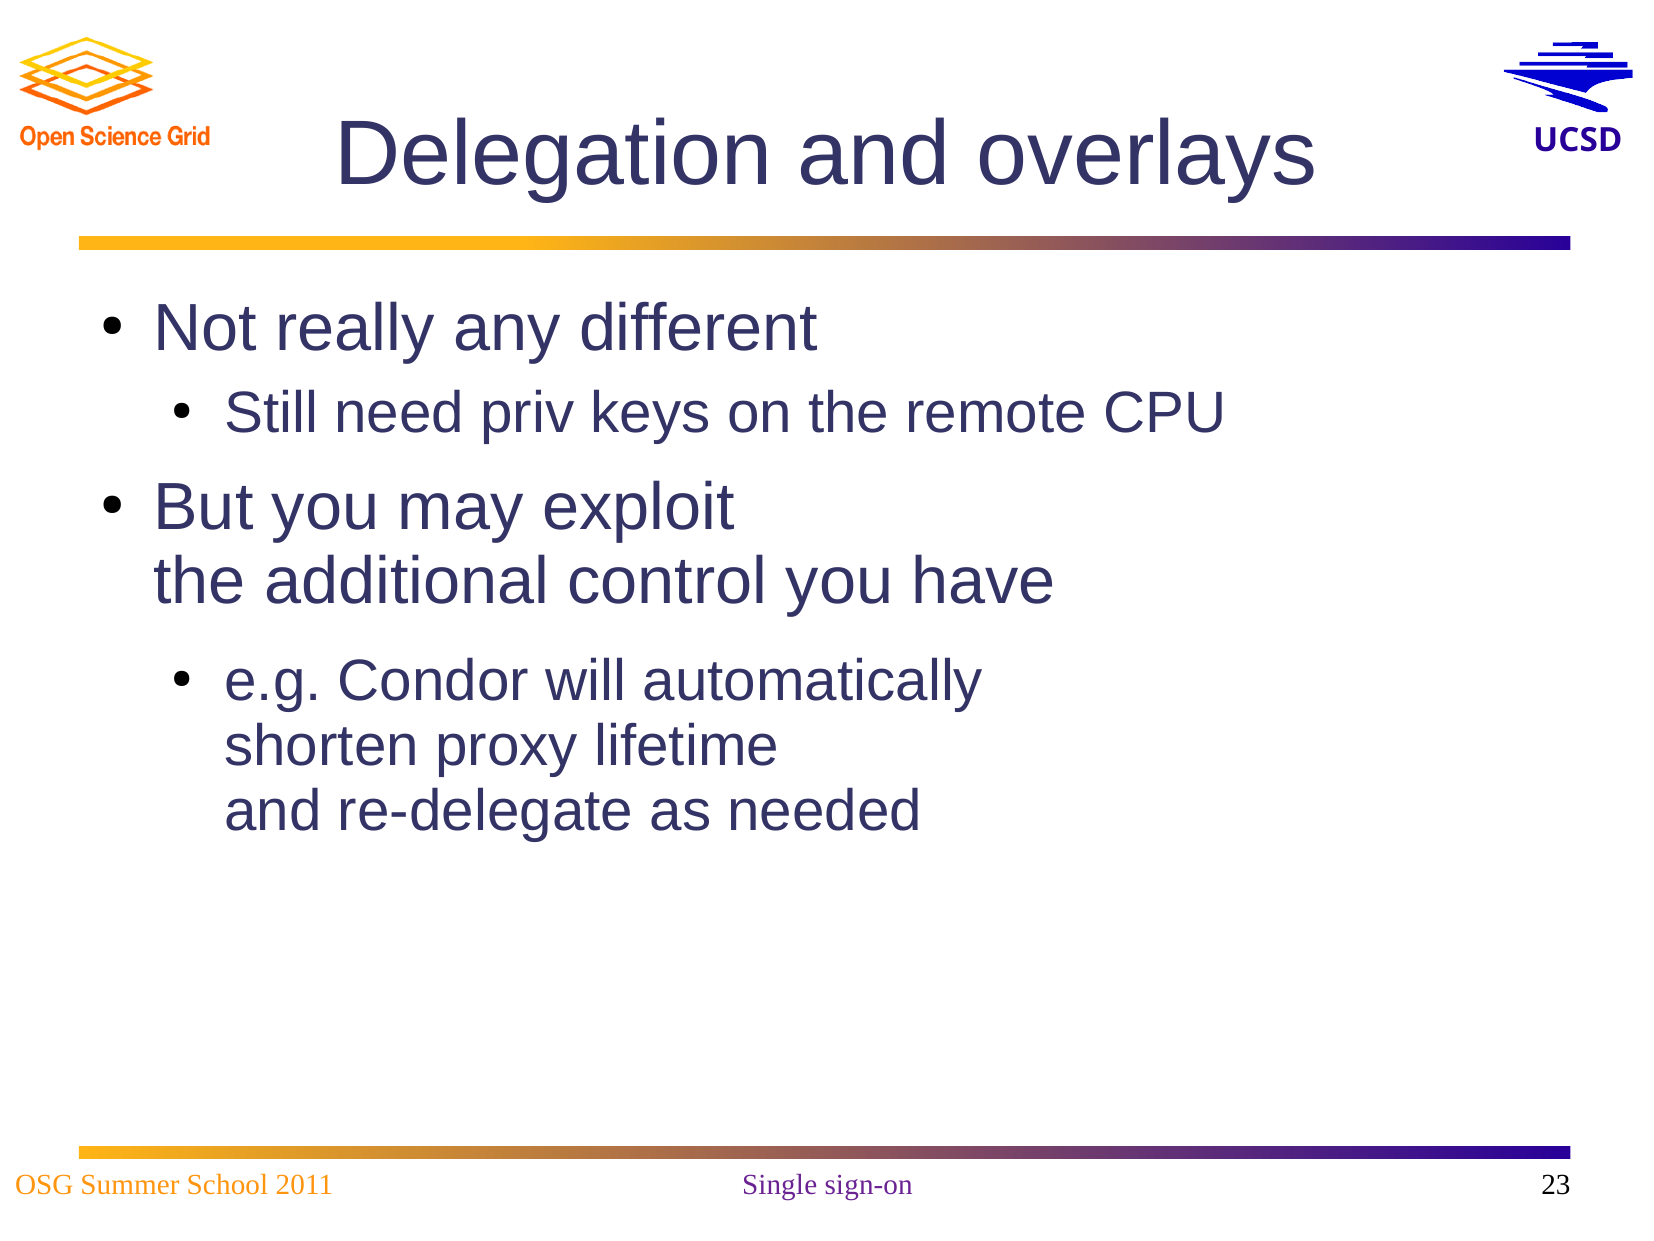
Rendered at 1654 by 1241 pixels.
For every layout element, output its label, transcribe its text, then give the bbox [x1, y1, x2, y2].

picture [1495, 42, 1637, 118]
picture [0, 14, 229, 167]
title Delegation and overlays [82, 49, 1571, 257]
list Not really any different Still need priv keys on the remote CPU But you may exploit the additional control you have e.g. Condor will automatically shorten proxy lifetime and re-delegate as needed [82, 290, 1571, 1109]
